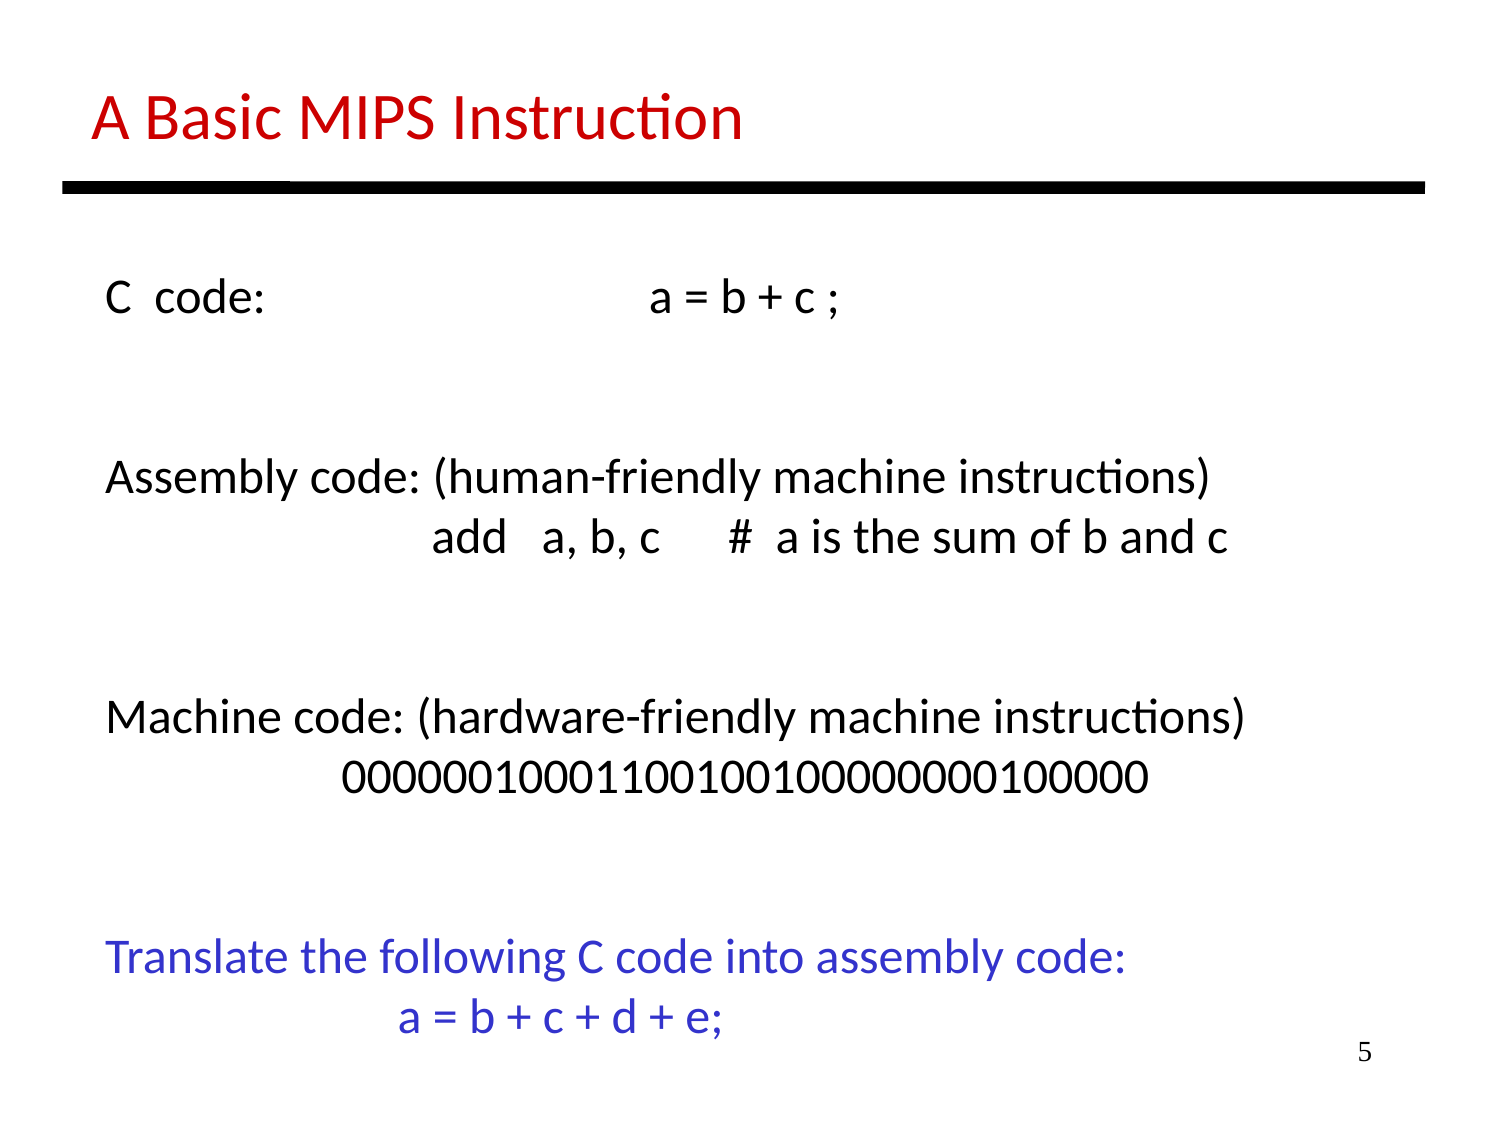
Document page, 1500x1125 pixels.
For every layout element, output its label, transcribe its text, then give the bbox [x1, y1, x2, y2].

slide_number <number> [1074, 1025, 1388, 1100]
text_box C code: a = b + c ; Assembly code: (human-friendly machine instructions) add a, b, c # a is the sum of b and c Machine code: (hardware-friendly machine instructions) 00000010001100100100000000100000 Translate the following C code into assembly code: a = b + c + d + e; [90, 256, 1262, 1052]
text_box A Basic MIPS Instruction [76, 65, 760, 160]
